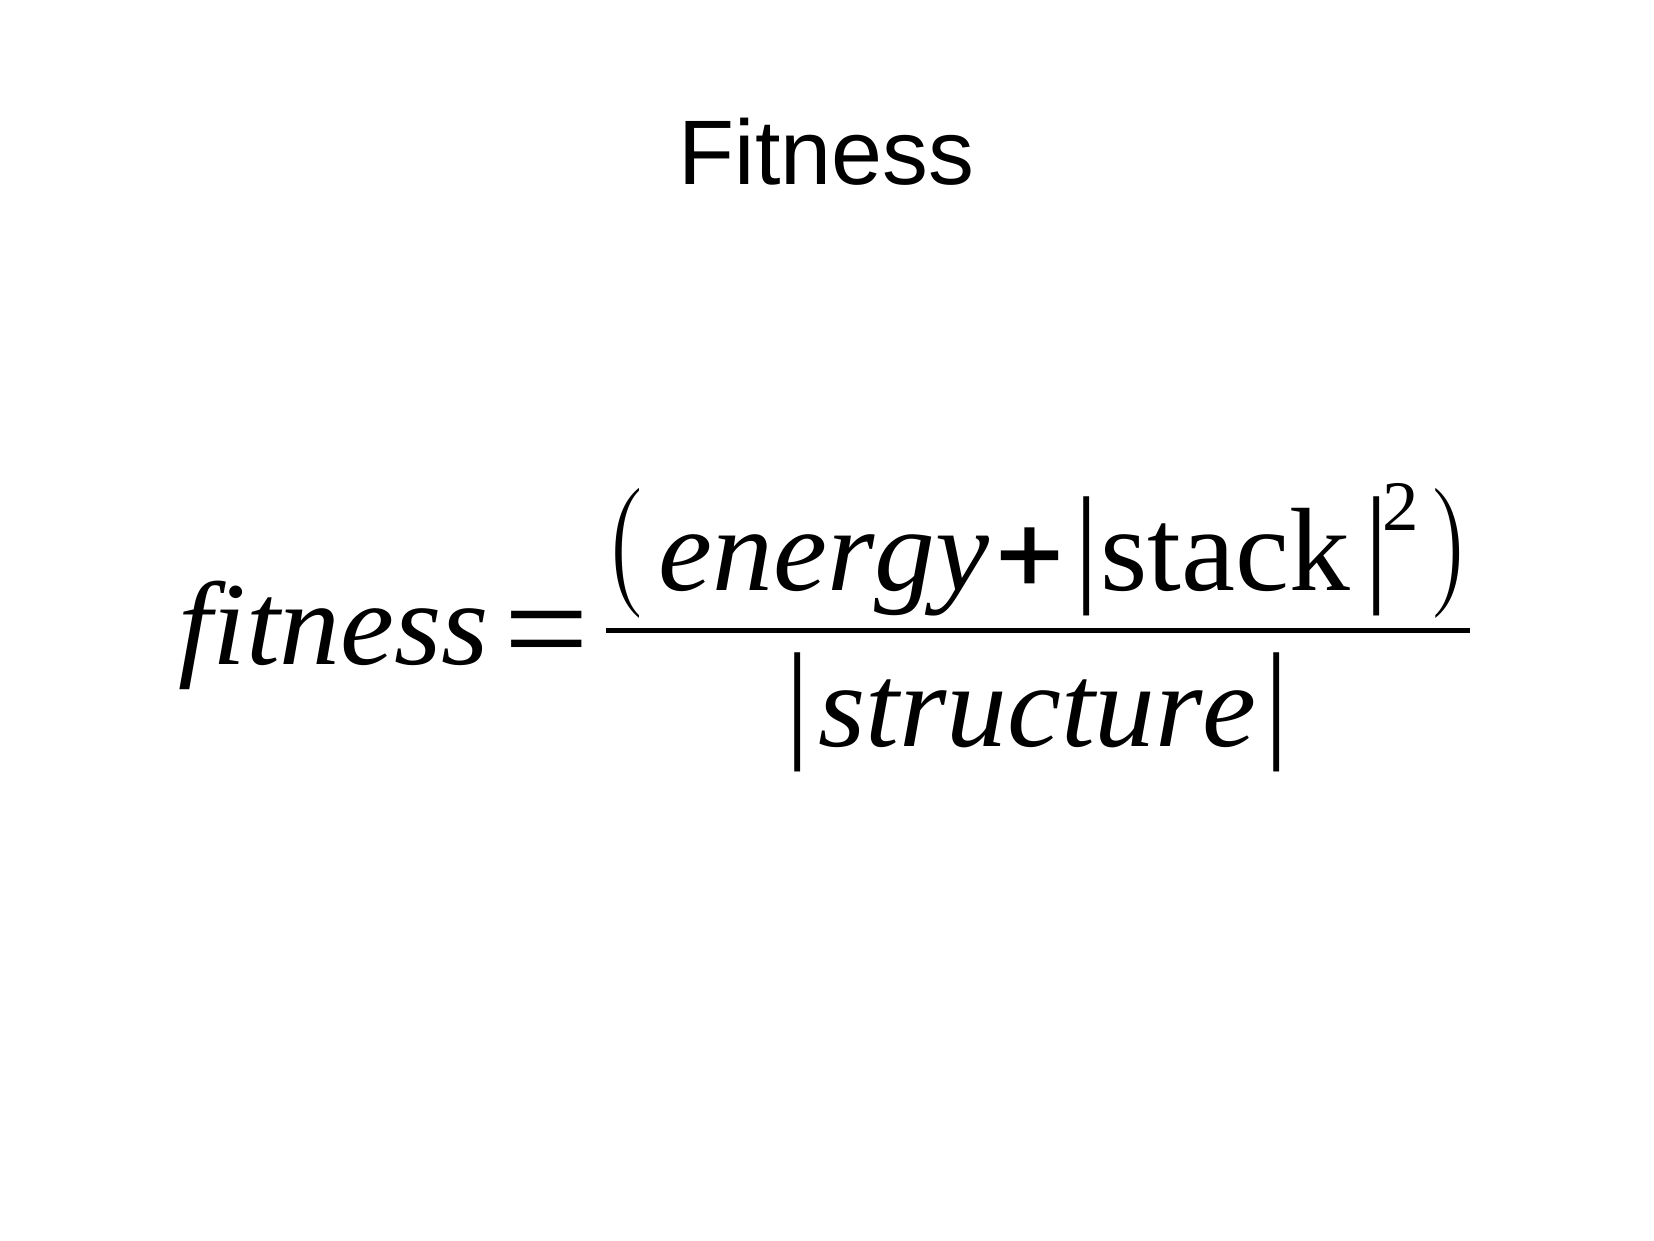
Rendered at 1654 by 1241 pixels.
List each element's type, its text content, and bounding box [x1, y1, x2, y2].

title Fitness [82, 49, 1571, 257]
chart [148, 463, 1506, 777]
